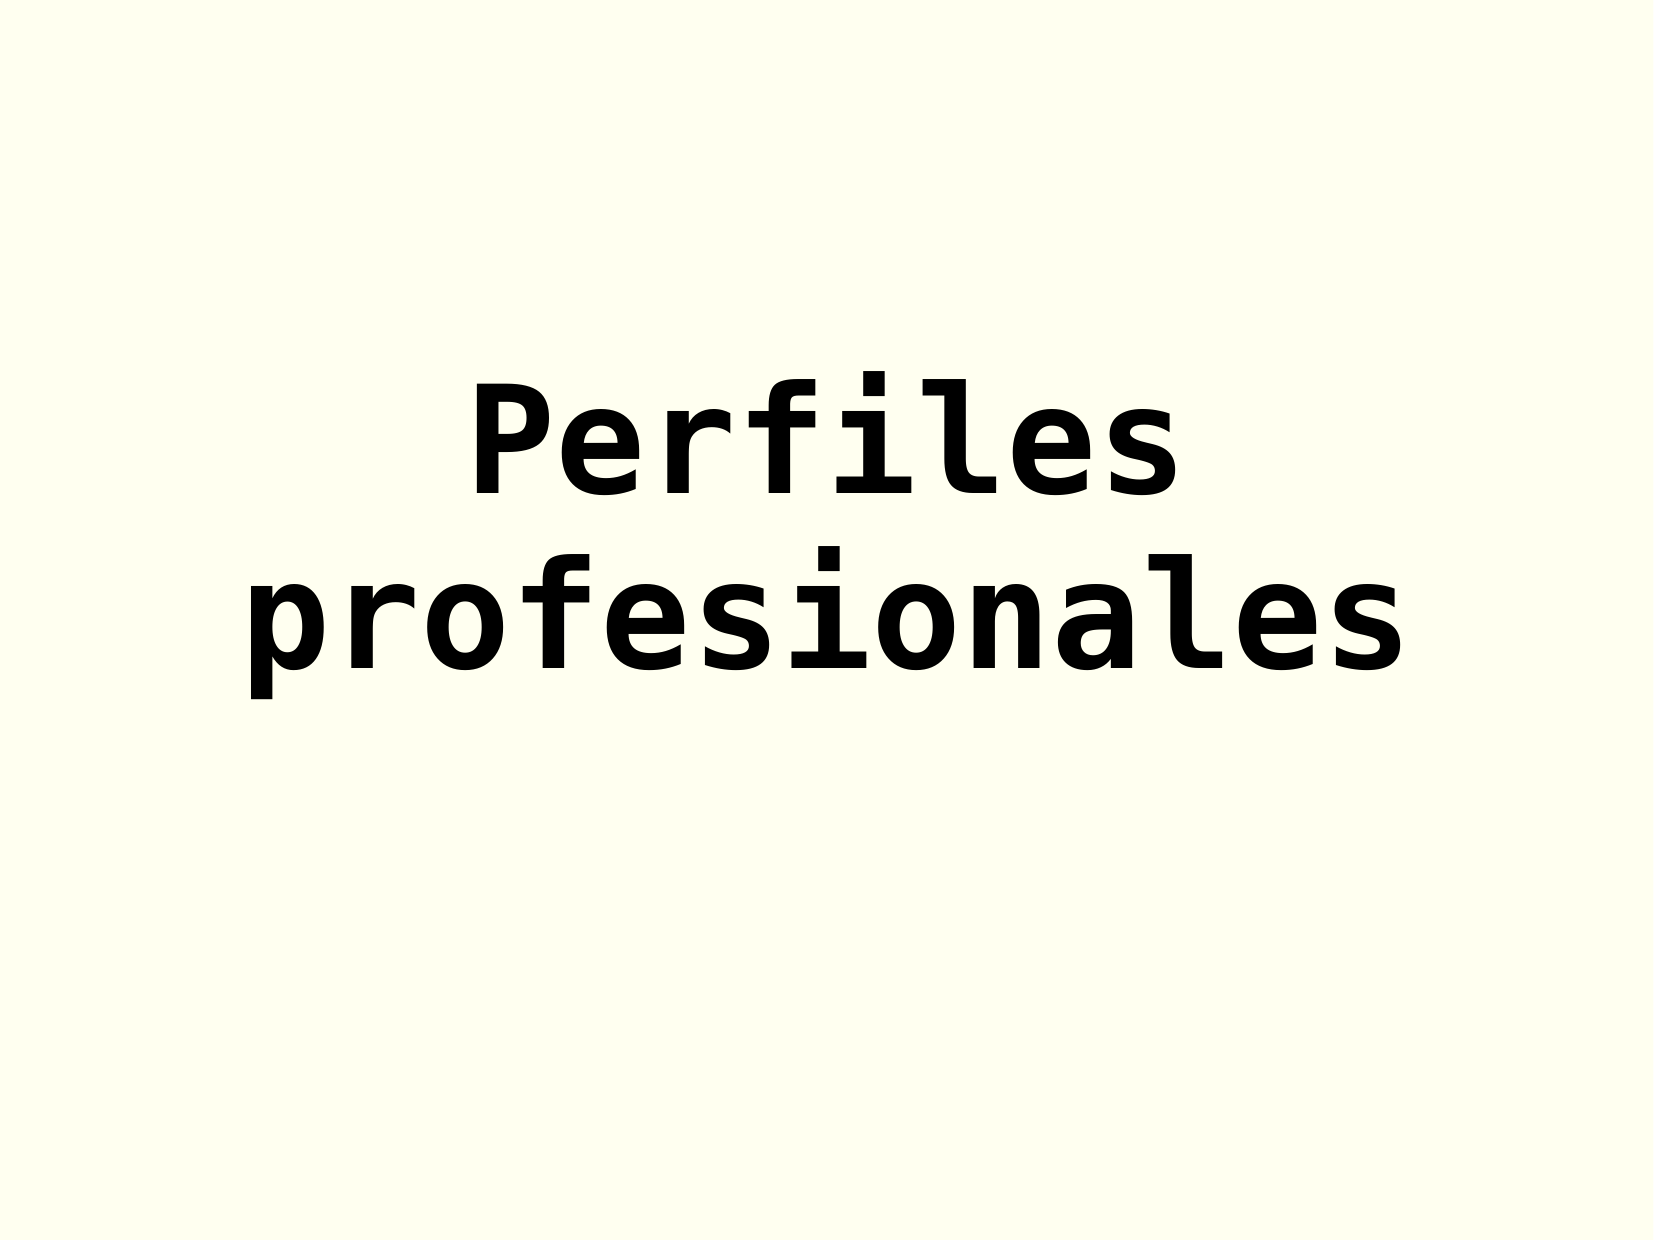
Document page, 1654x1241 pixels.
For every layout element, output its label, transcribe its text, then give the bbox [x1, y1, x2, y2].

subtitle Perfiles profesionales [82, 49, 1571, 1010]
